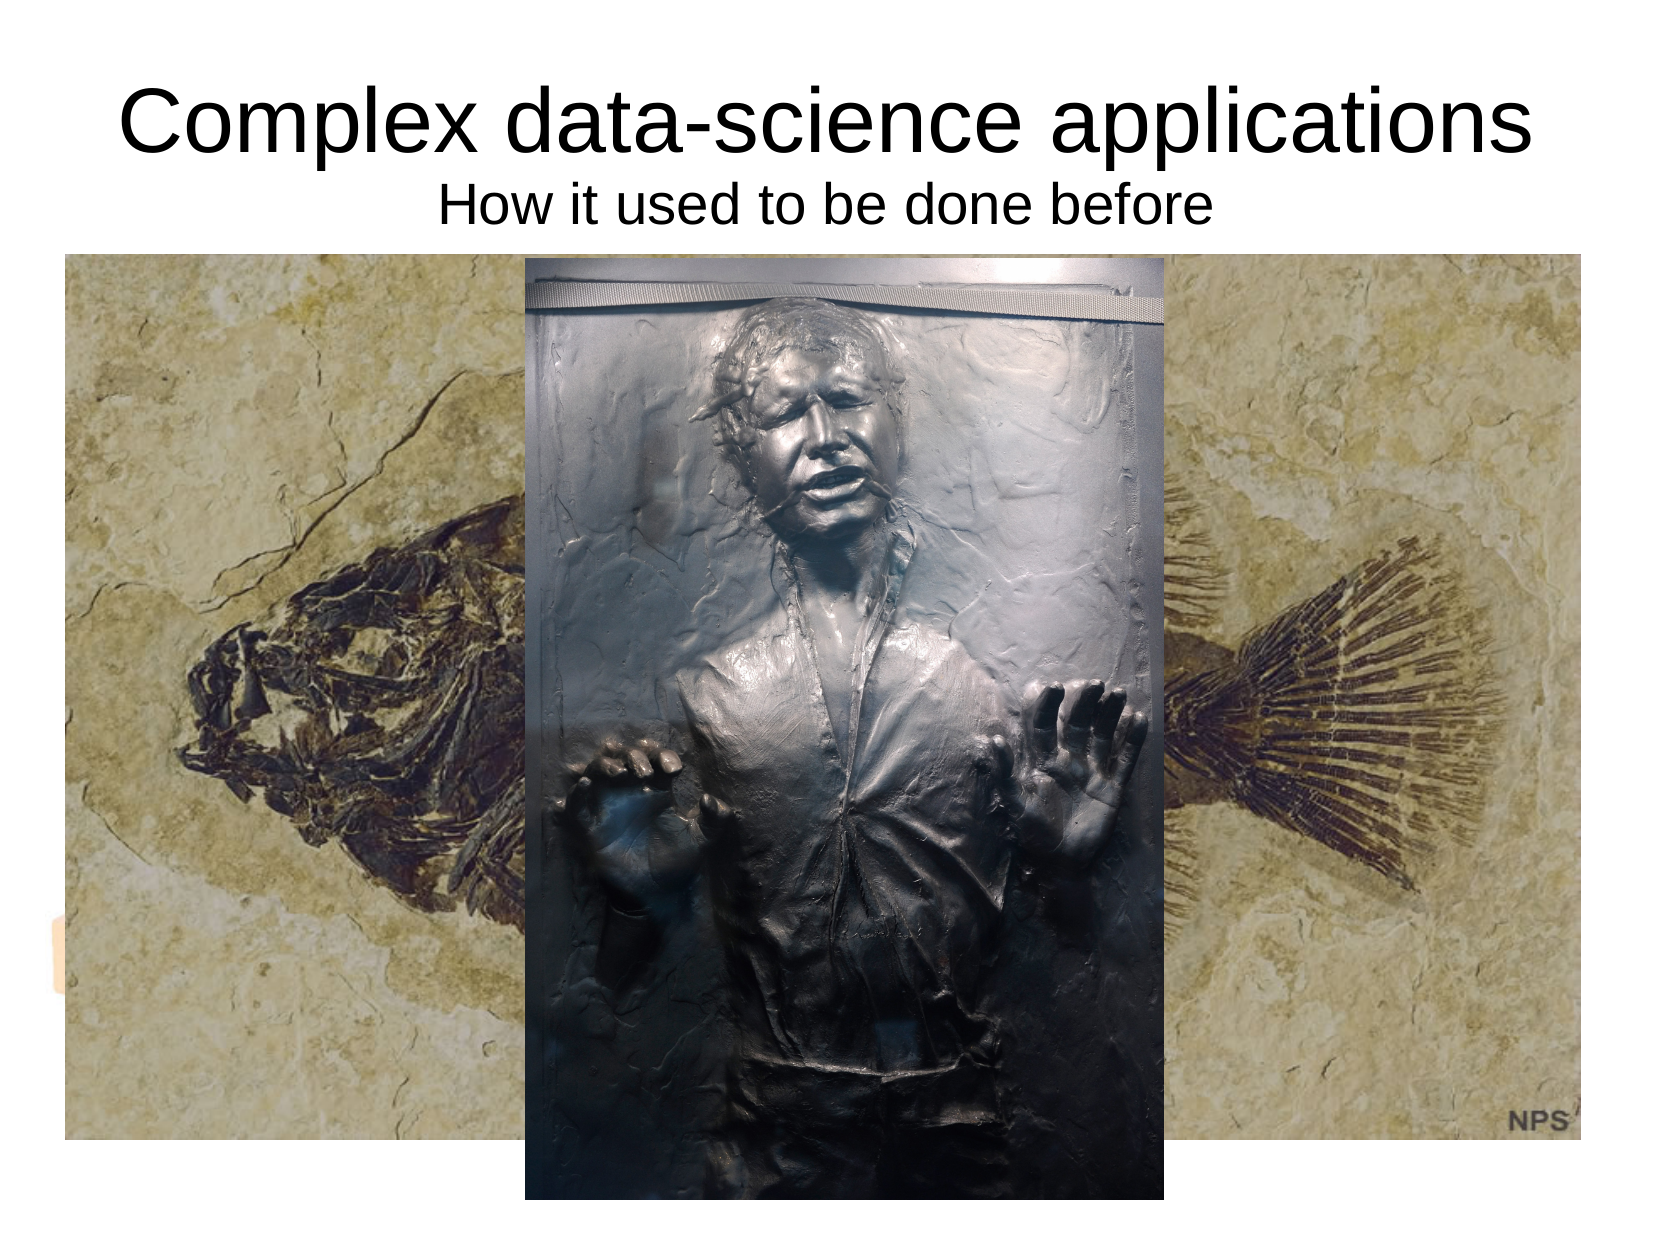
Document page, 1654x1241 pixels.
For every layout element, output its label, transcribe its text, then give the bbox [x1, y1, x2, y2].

title Complex data-science applications How it used to be done before [82, 49, 1571, 254]
picture [45, 254, 1611, 1201]
